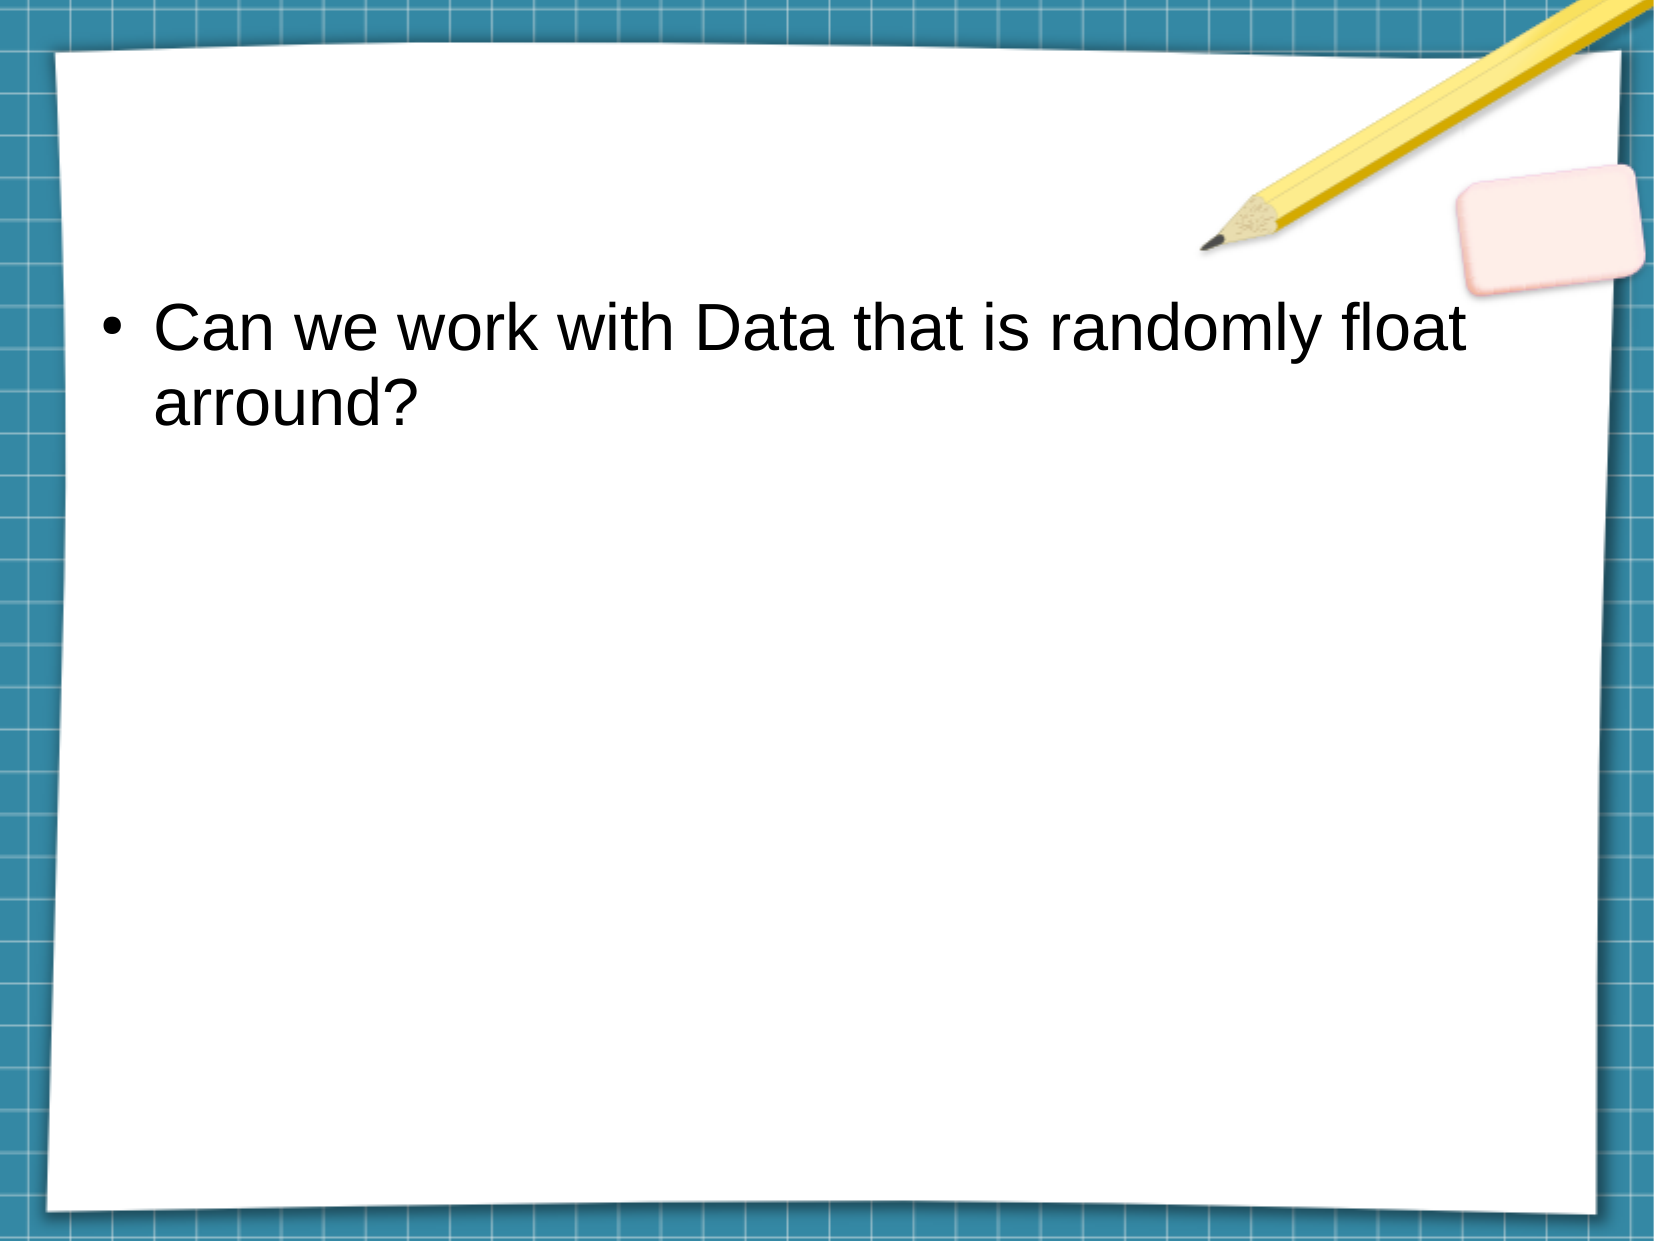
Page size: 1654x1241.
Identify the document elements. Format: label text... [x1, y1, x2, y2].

picture [0, 0, 1654, 1241]
list Can we work with Data that is randomly float arround? [82, 290, 1571, 1010]
